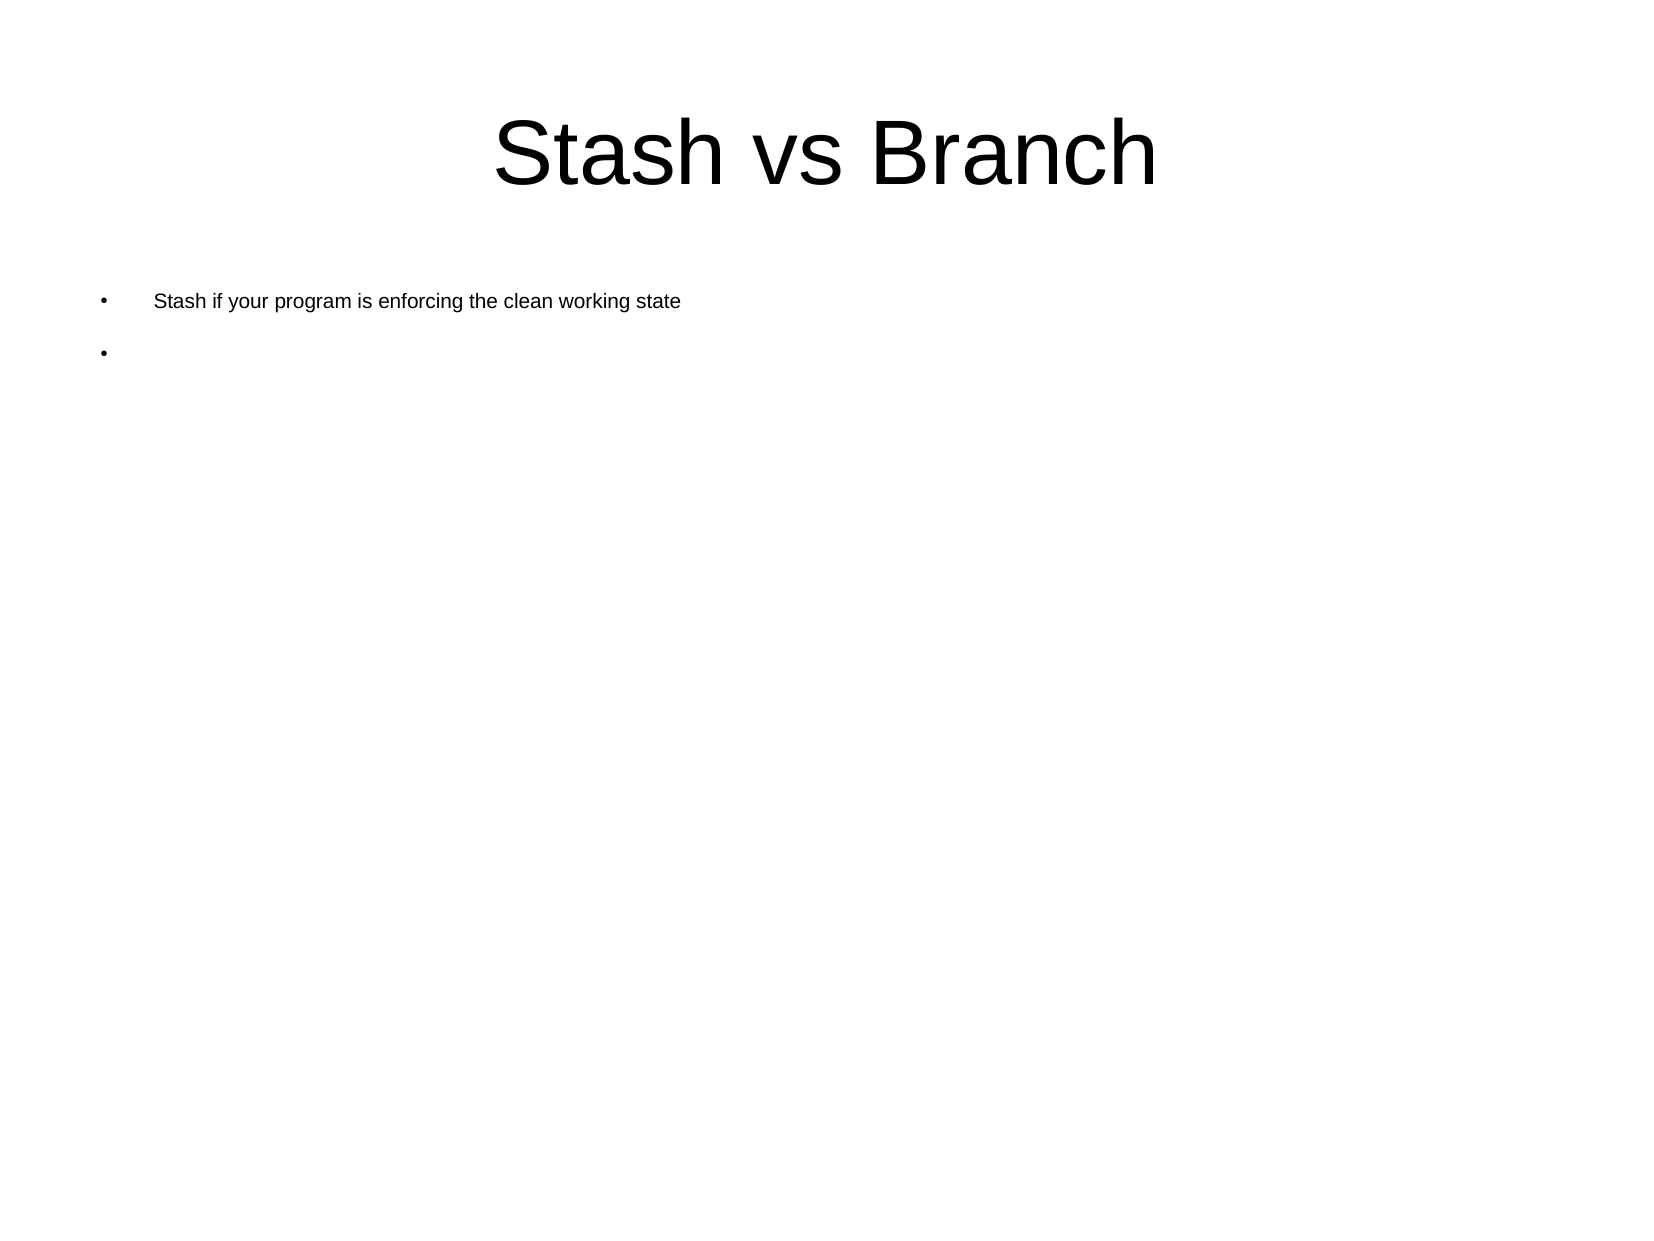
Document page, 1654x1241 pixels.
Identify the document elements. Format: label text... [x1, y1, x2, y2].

list Stash if your program is enforcing the clean working state [82, 290, 1571, 1010]
title Stash vs Branch [82, 49, 1571, 257]
